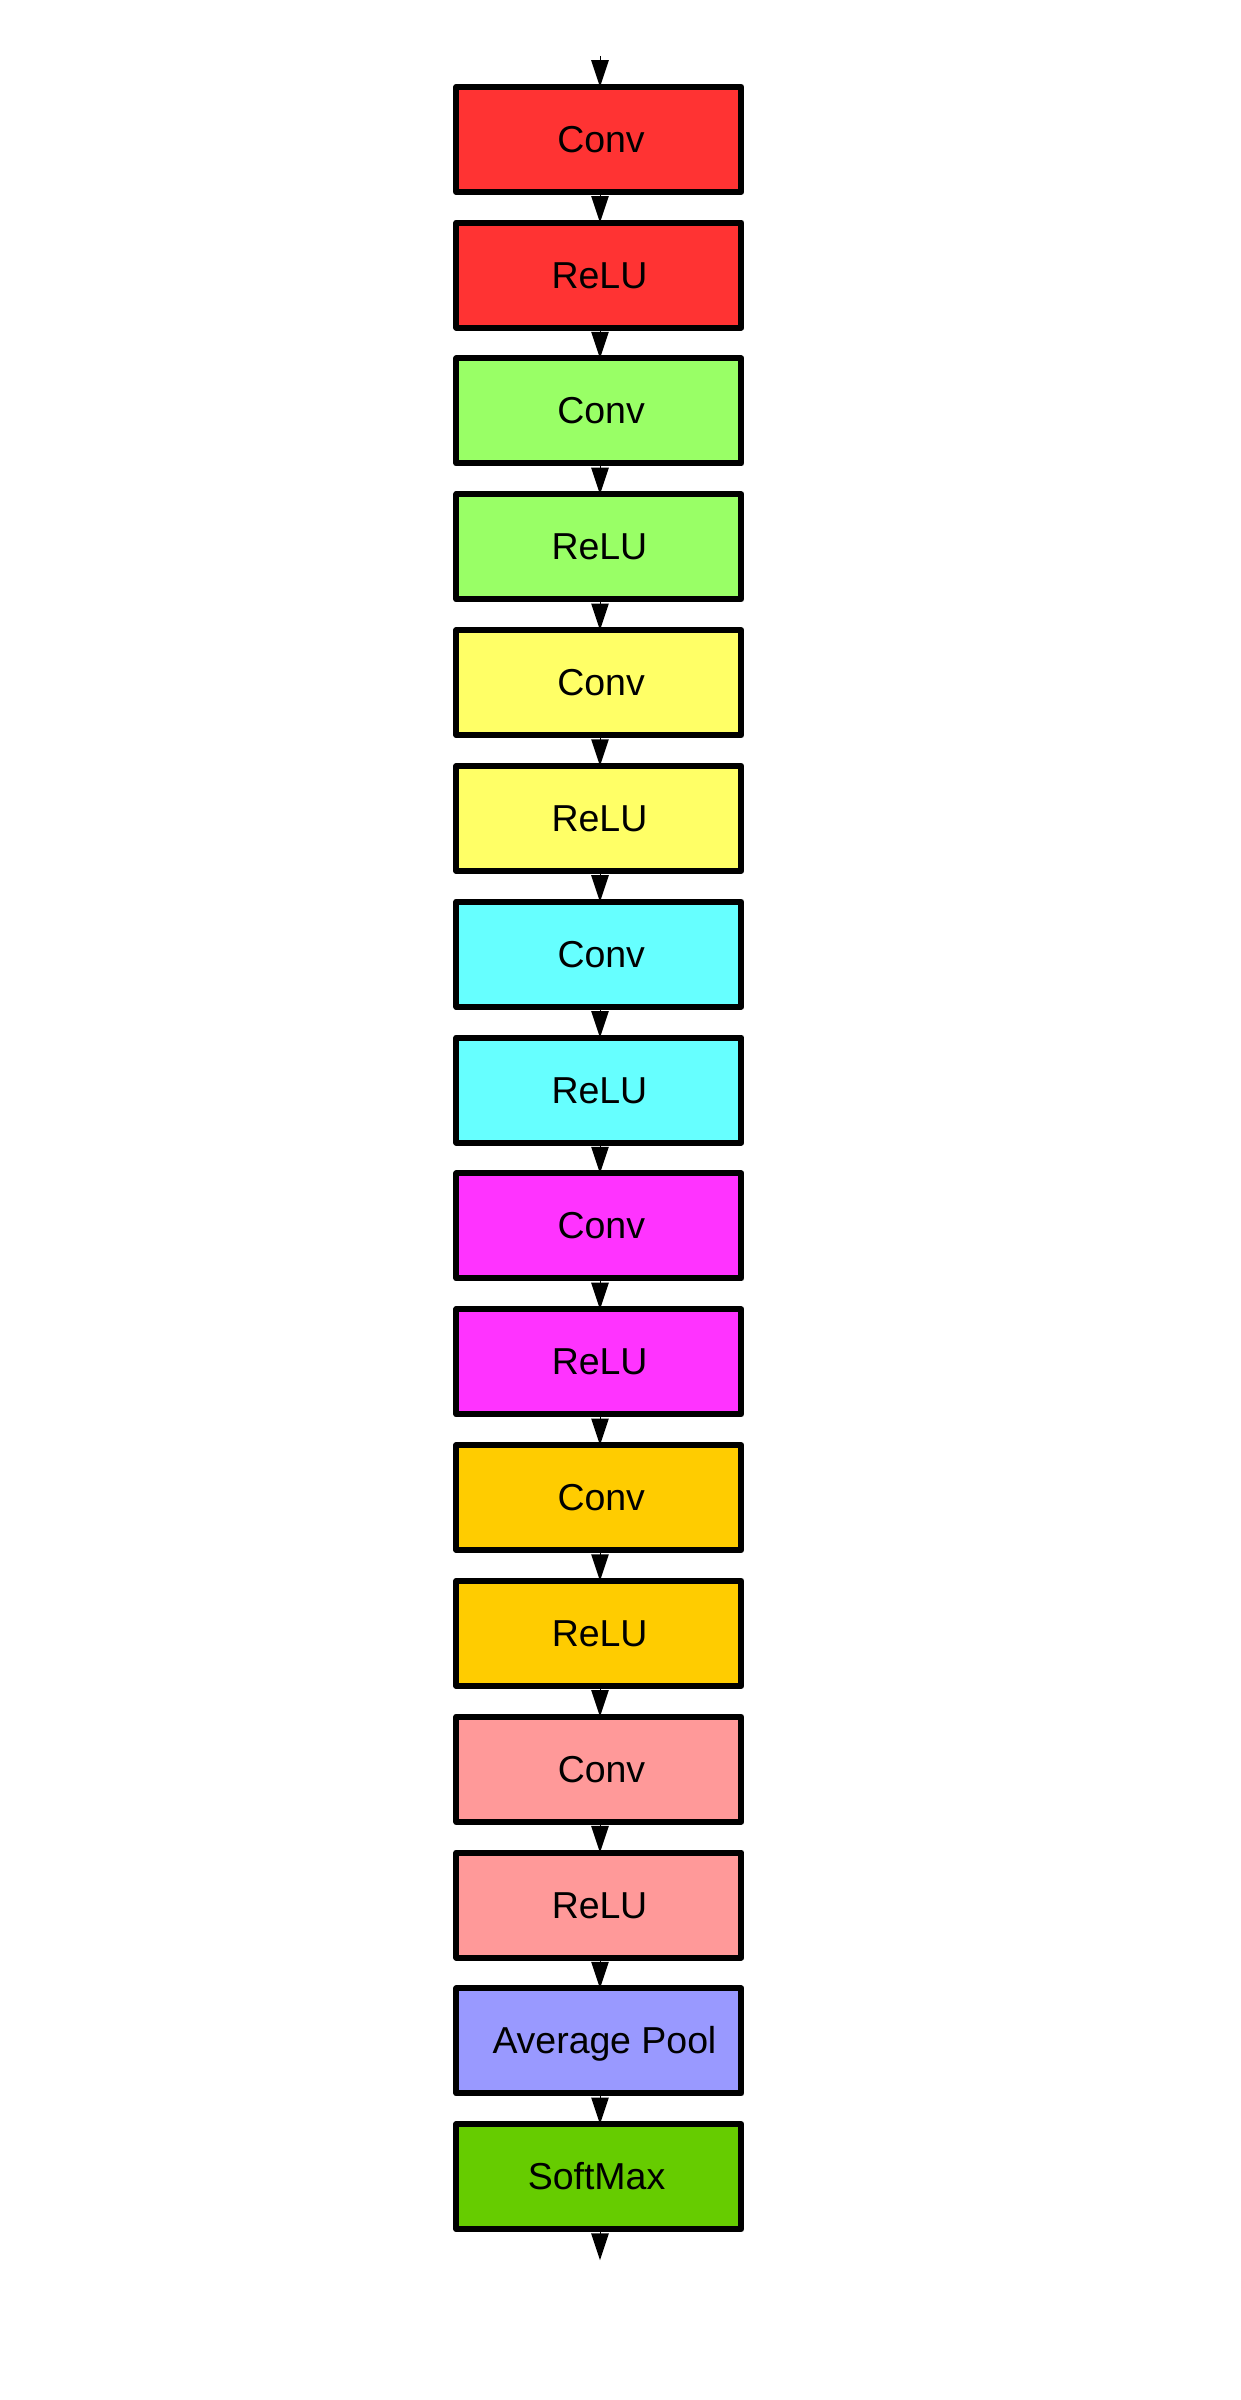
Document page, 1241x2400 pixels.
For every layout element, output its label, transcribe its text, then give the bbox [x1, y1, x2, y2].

text_box [456, 494, 742, 600]
text_box [456, 1037, 742, 1143]
text_box [456, 2124, 742, 2230]
text_box Conv [542, 1197, 660, 1255]
text_box [456, 1309, 742, 1415]
text_box Average Pool [477, 2012, 732, 2070]
text_box [456, 1716, 742, 1822]
text_box [456, 1988, 742, 2094]
text_box SoftMax [513, 2148, 681, 2206]
text_box ReLU [536, 518, 663, 576]
text_box Conv [543, 1469, 660, 1526]
text_box [456, 1852, 742, 1958]
text_box Conv [542, 110, 660, 168]
text_box ReLU [536, 1061, 663, 1119]
text_box ReLU [537, 1333, 663, 1391]
text_box Conv [542, 382, 660, 440]
text_box [456, 1445, 742, 1551]
text_box ReLU [536, 246, 662, 304]
text_box [456, 1580, 742, 1686]
text_box [456, 765, 742, 871]
text_box Conv [542, 925, 660, 983]
text_box [456, 86, 742, 192]
text_box ReLU [537, 1605, 663, 1662]
text_box [456, 630, 742, 736]
text_box [456, 1173, 742, 1279]
text_box [456, 358, 742, 464]
text_box Conv [543, 1740, 660, 1798]
text_box ReLU [536, 790, 663, 847]
text_box ReLU [537, 1876, 663, 1934]
text_box Conv [542, 654, 660, 712]
text_box [456, 222, 742, 328]
text_box [456, 901, 742, 1007]
